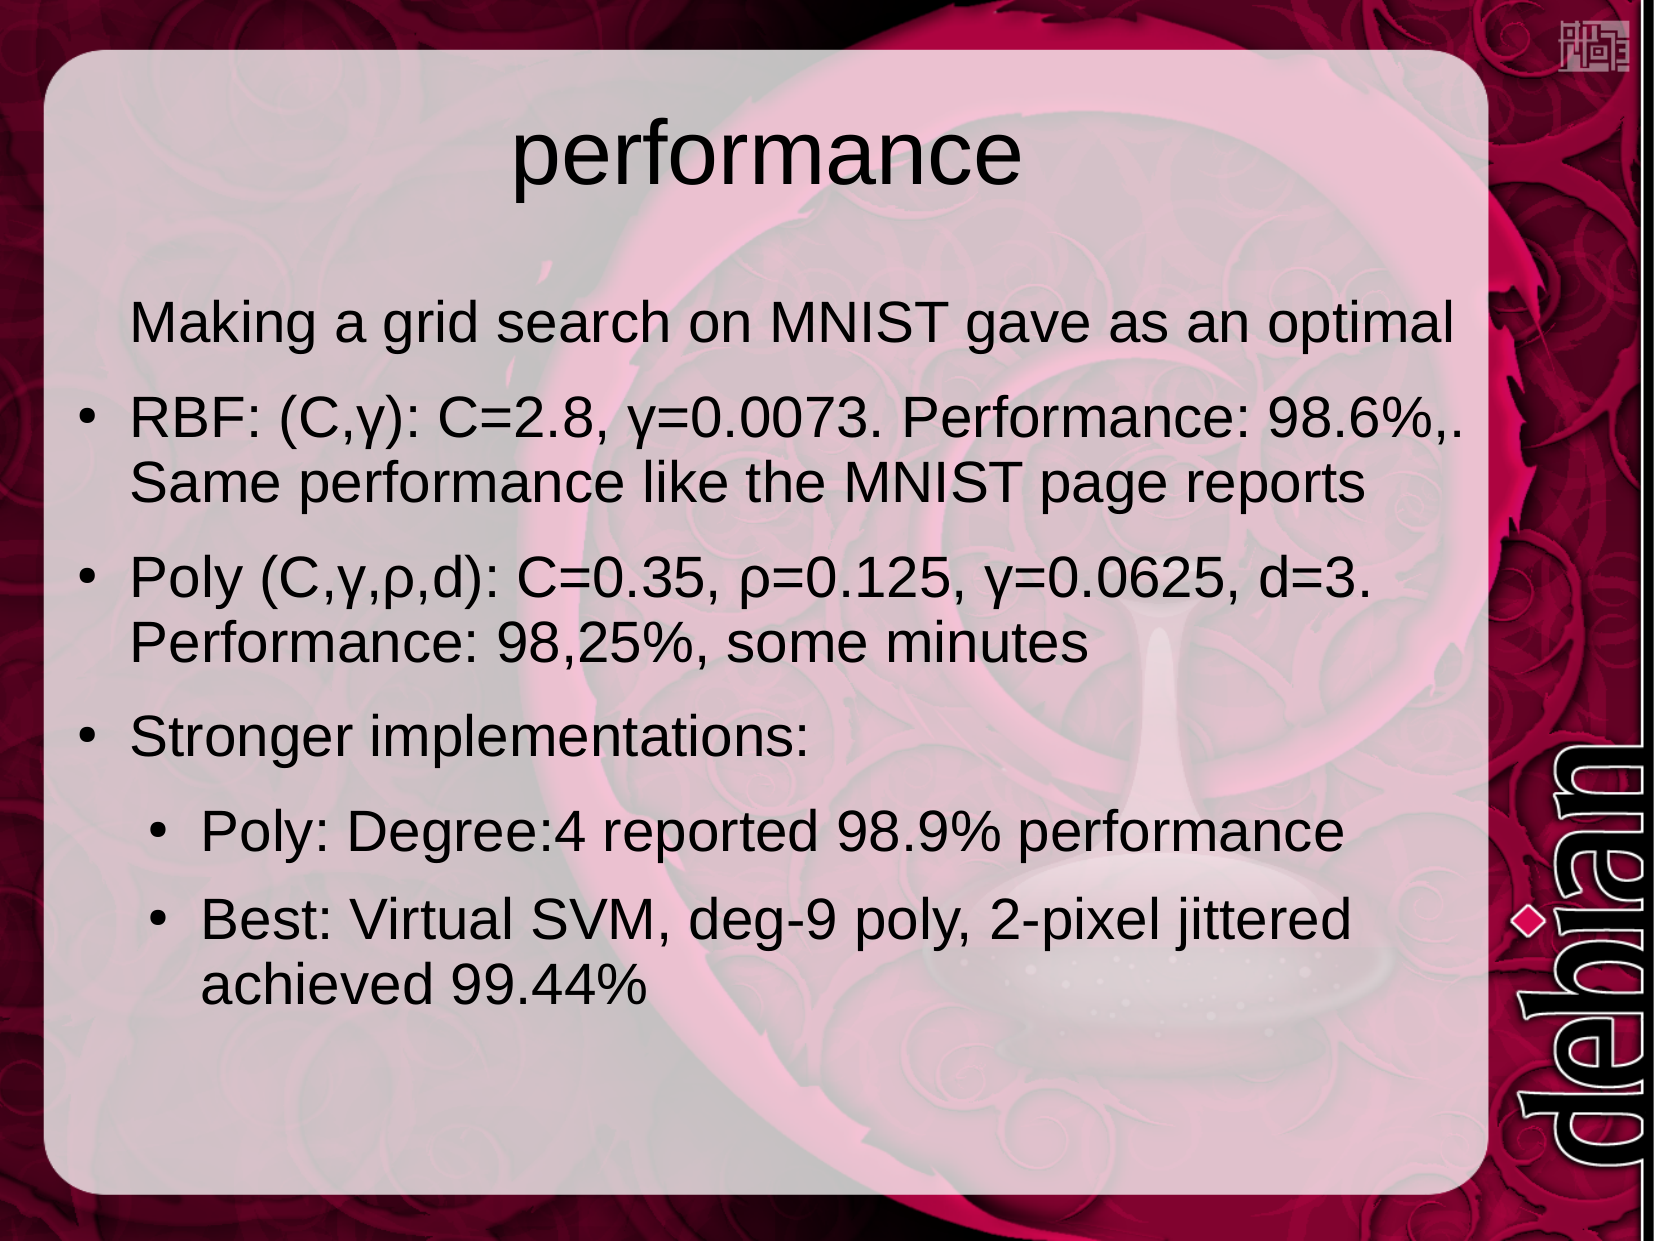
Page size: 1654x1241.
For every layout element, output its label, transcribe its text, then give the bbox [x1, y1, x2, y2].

list Making a grid search on MNIST gave as an optimal RBF: (C,γ): C=2.8, γ=0.0073. Performance: 98.6%,. Same performance like the MNIST page reports Poly (C,γ,ρ,d): C=0.35, ρ=0.125, γ=0.0625, d=3. Performance: 98,25%, some minutes Stronger implementations: Poly: Degree:4 reported 98.9% performance Best: Virtual SVM, deg-9 poly, 2-pixel jittered achieved 99.44% [59, 290, 1477, 1109]
title performance [59, 49, 1477, 257]
picture [0, 0, 1654, 1241]
